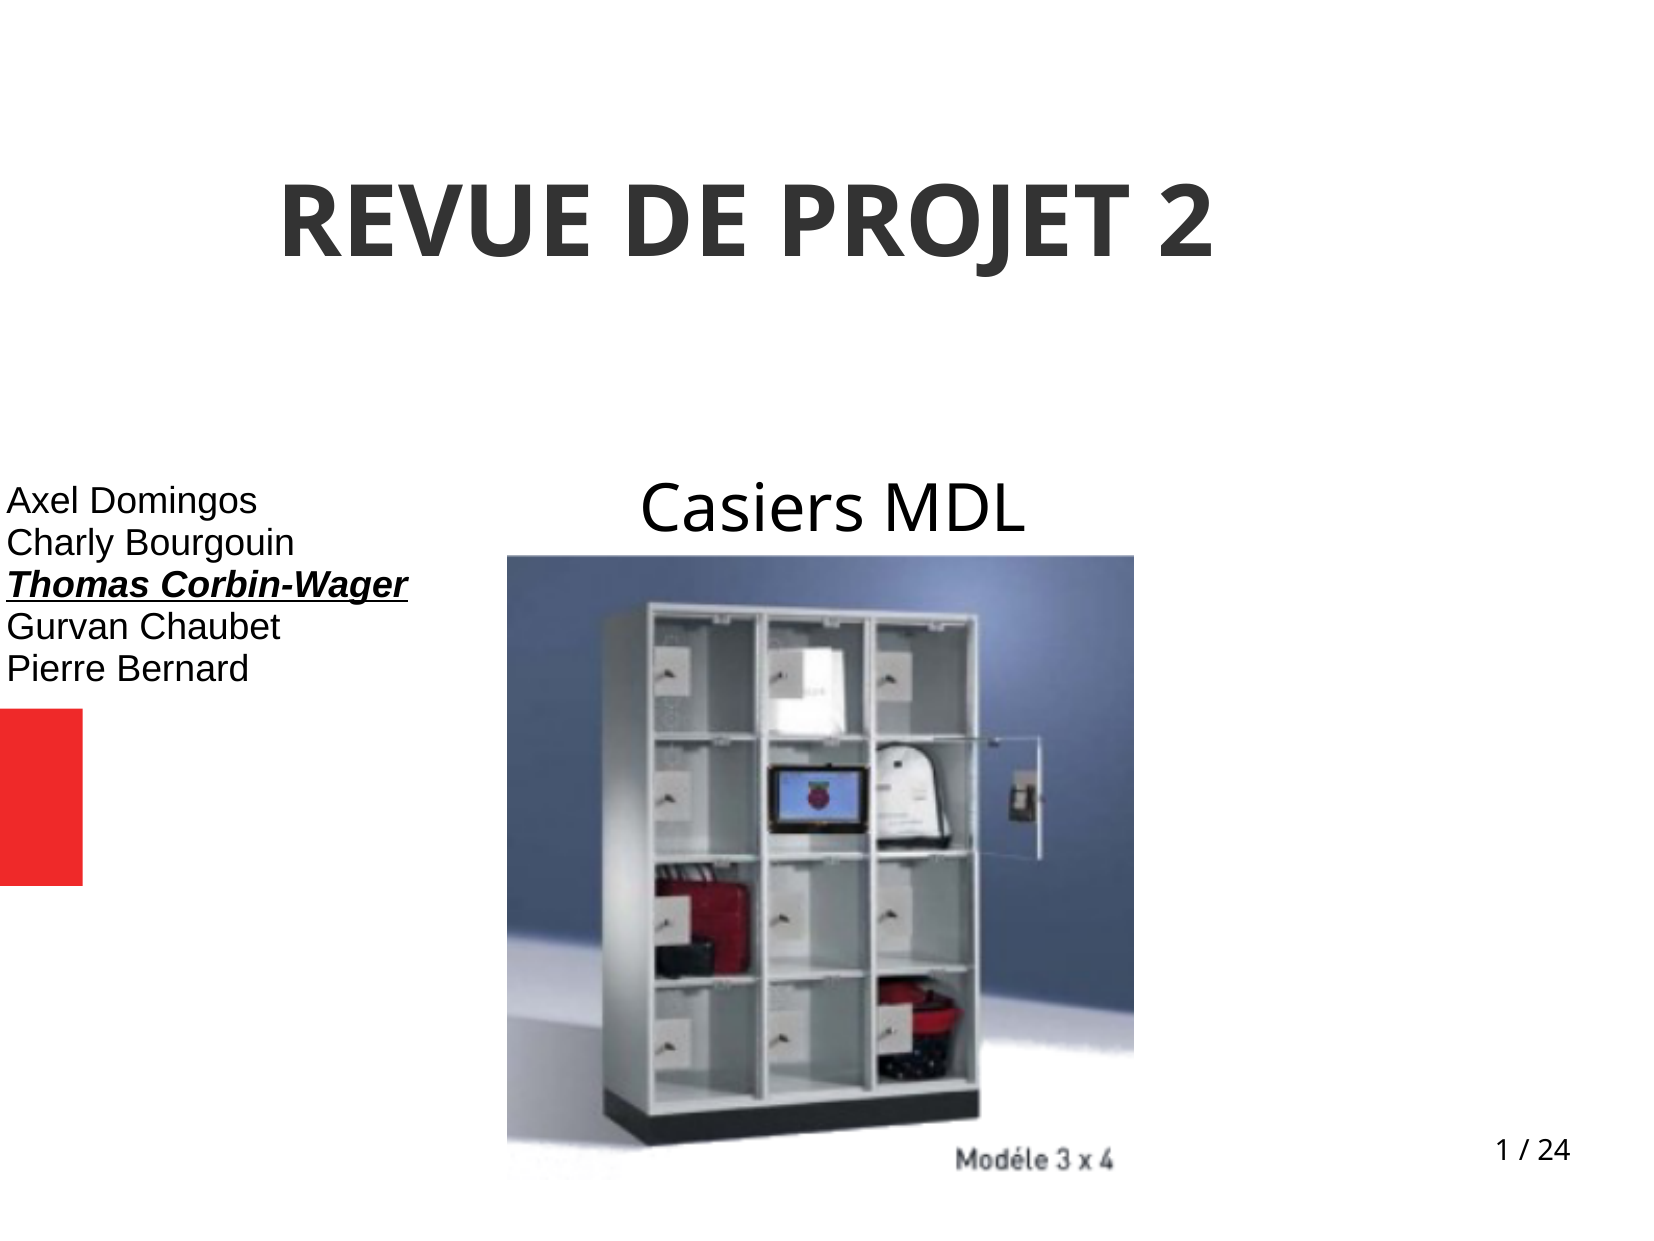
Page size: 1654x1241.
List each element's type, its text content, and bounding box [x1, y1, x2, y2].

title REVUE DE PROJET 2 [276, 81, 1389, 355]
text_box Axel Domingos Charly Bourgouin Thomas Corbin-Wager Gurvan Chaubet Pierre Bernard [0, 472, 532, 739]
picture [507, 555, 1134, 1180]
subtitle Casiers MDL [627, 425, 1040, 555]
